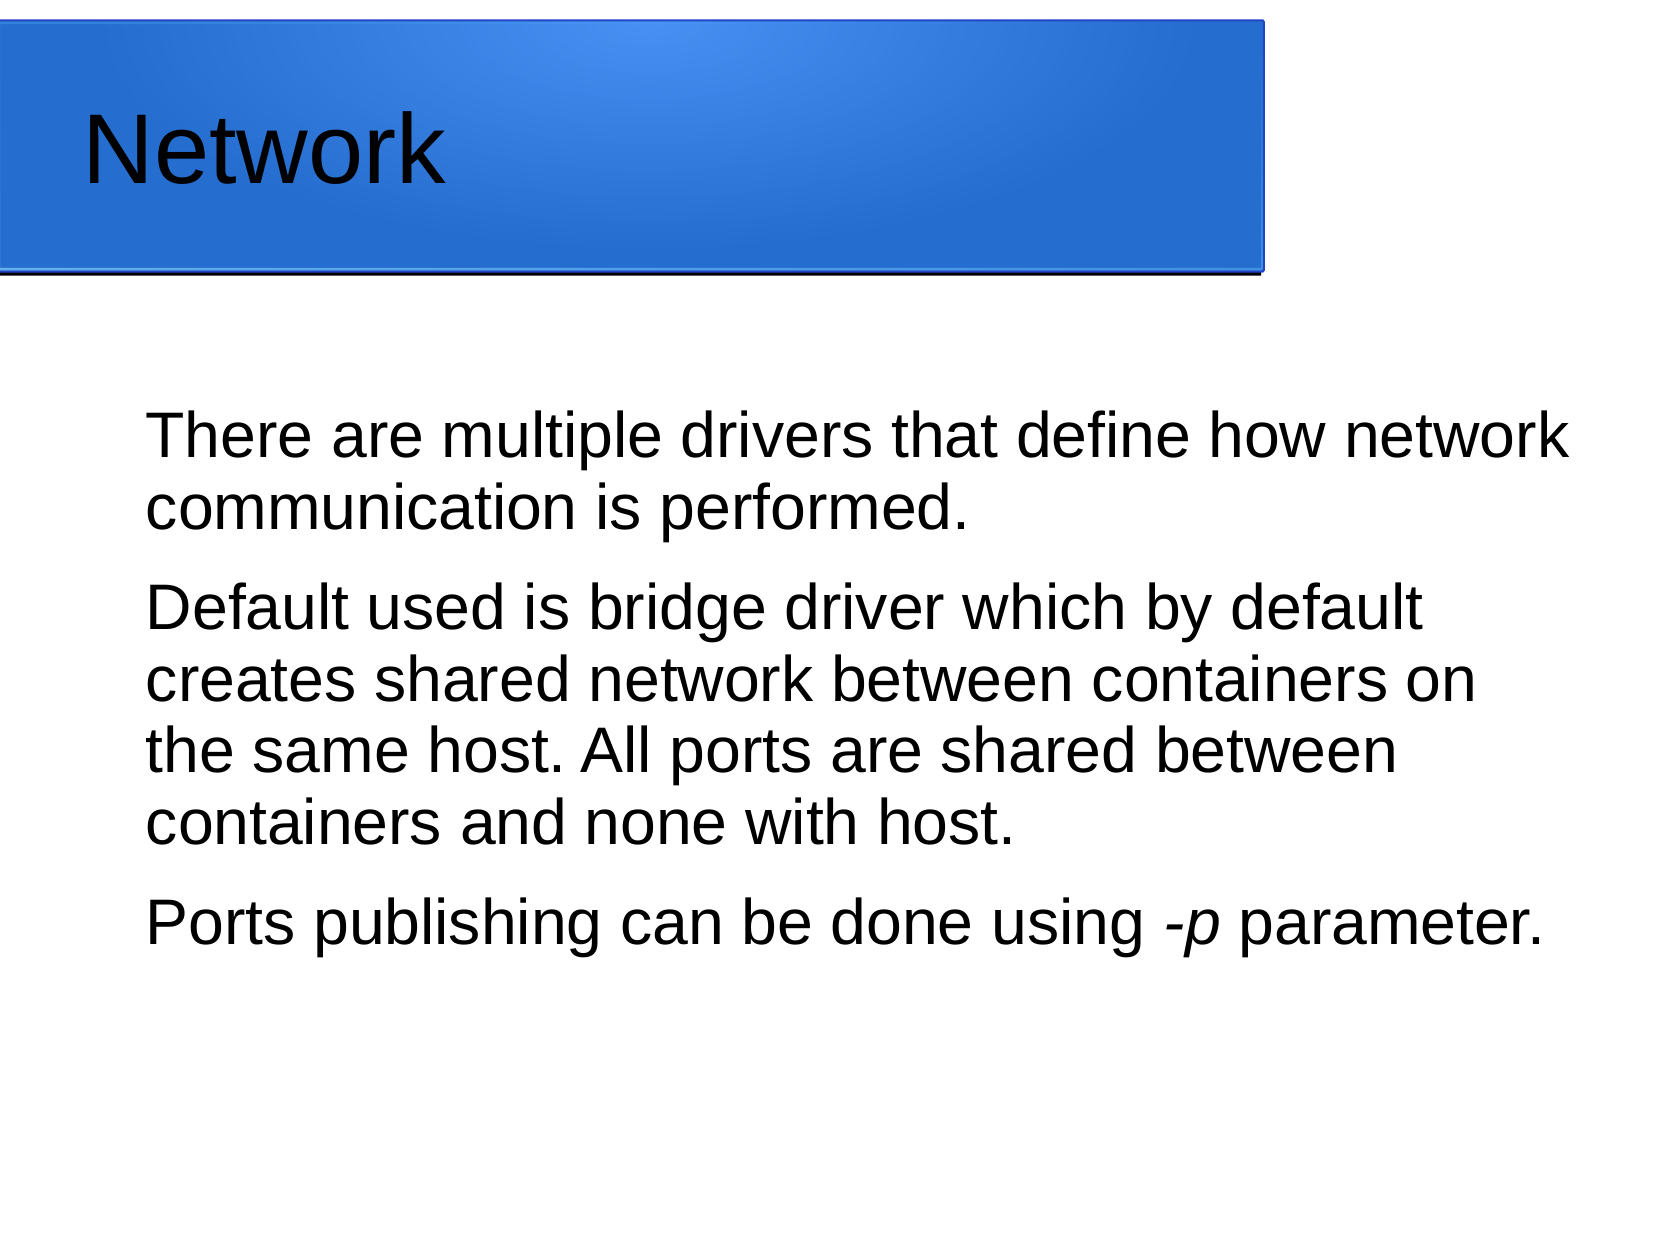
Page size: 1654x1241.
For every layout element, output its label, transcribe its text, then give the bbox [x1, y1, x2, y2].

list There are multiple drivers that define how network communication is performed. Default used is bridge driver which by default creates shared network between containers on the same host. All ports are shared between containers and none with host. Ports publishing can be done using -p parameter. [82, 299, 1571, 1019]
title Network [82, 47, 1235, 252]
